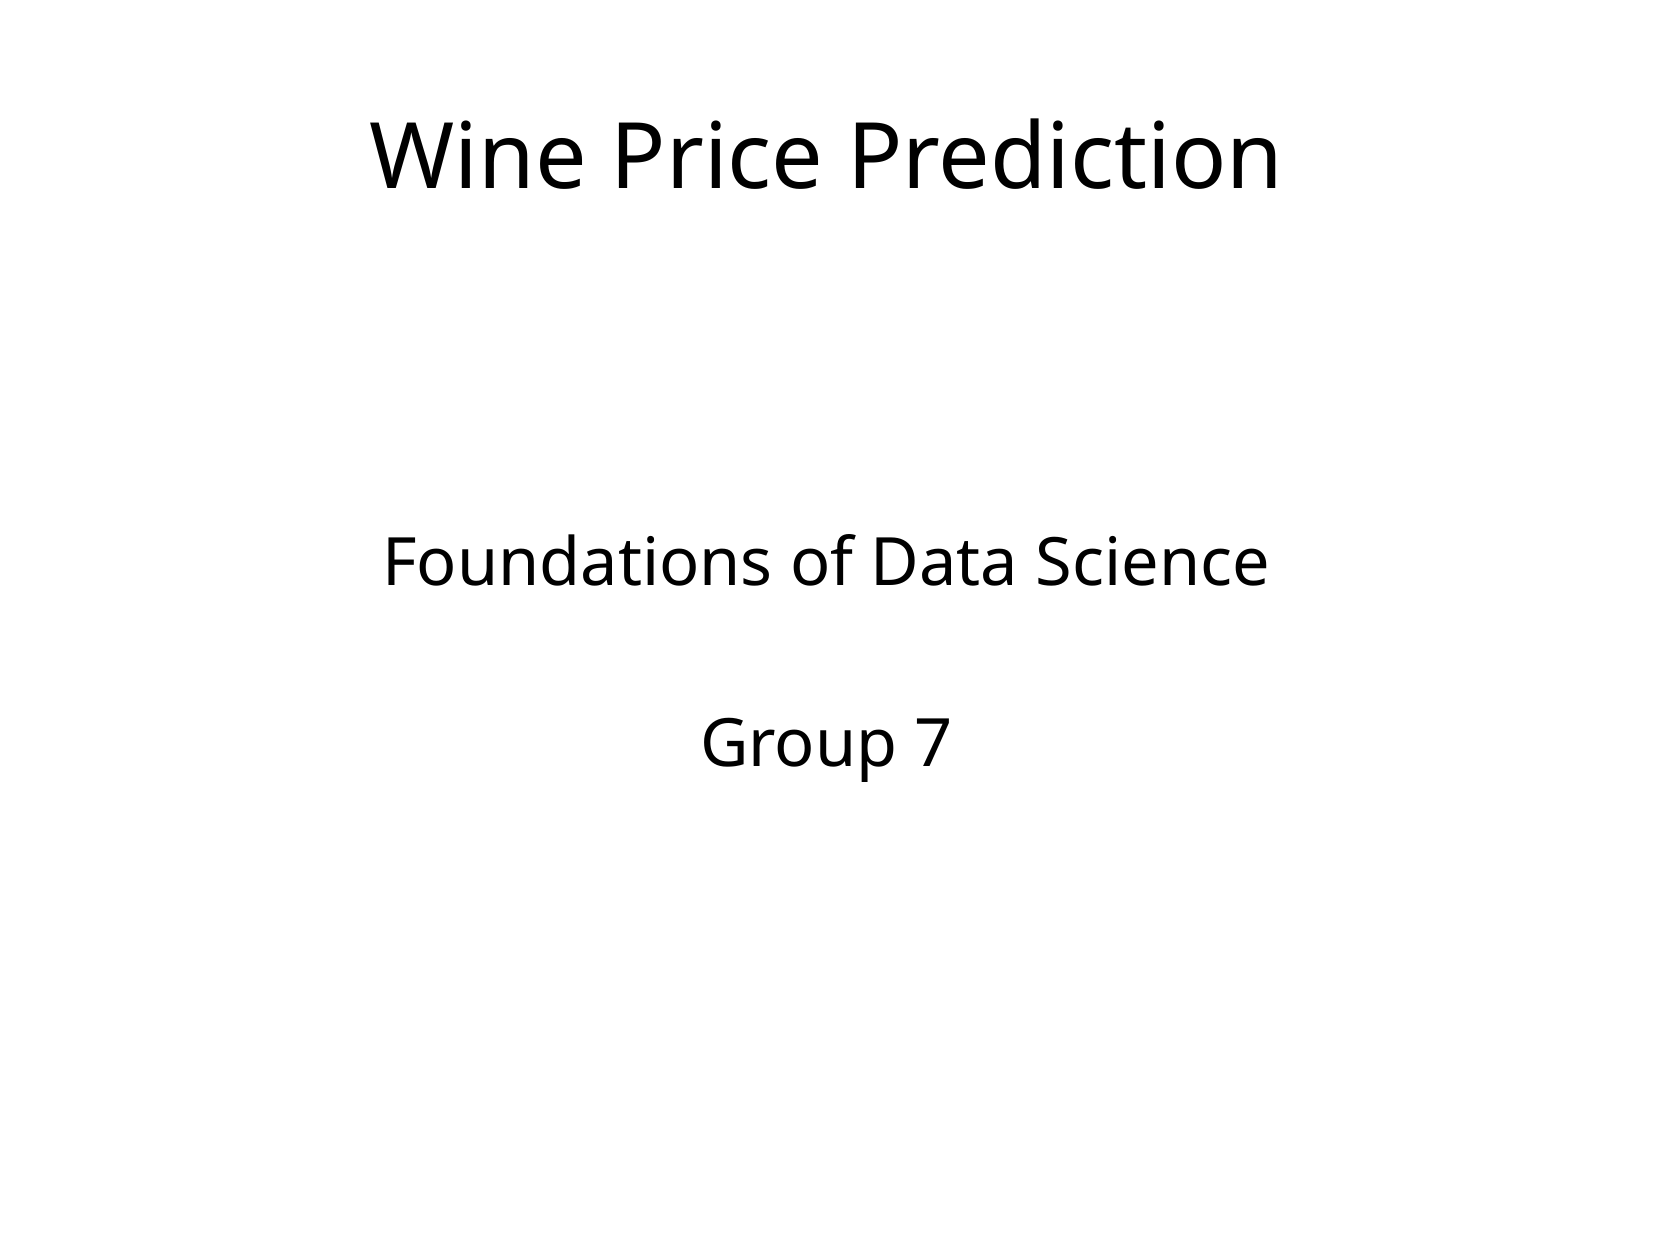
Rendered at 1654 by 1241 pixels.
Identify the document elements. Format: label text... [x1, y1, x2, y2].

title Wine Price Prediction [82, 49, 1571, 257]
subtitle Foundations of Data Science Group 7 [82, 290, 1571, 1010]
